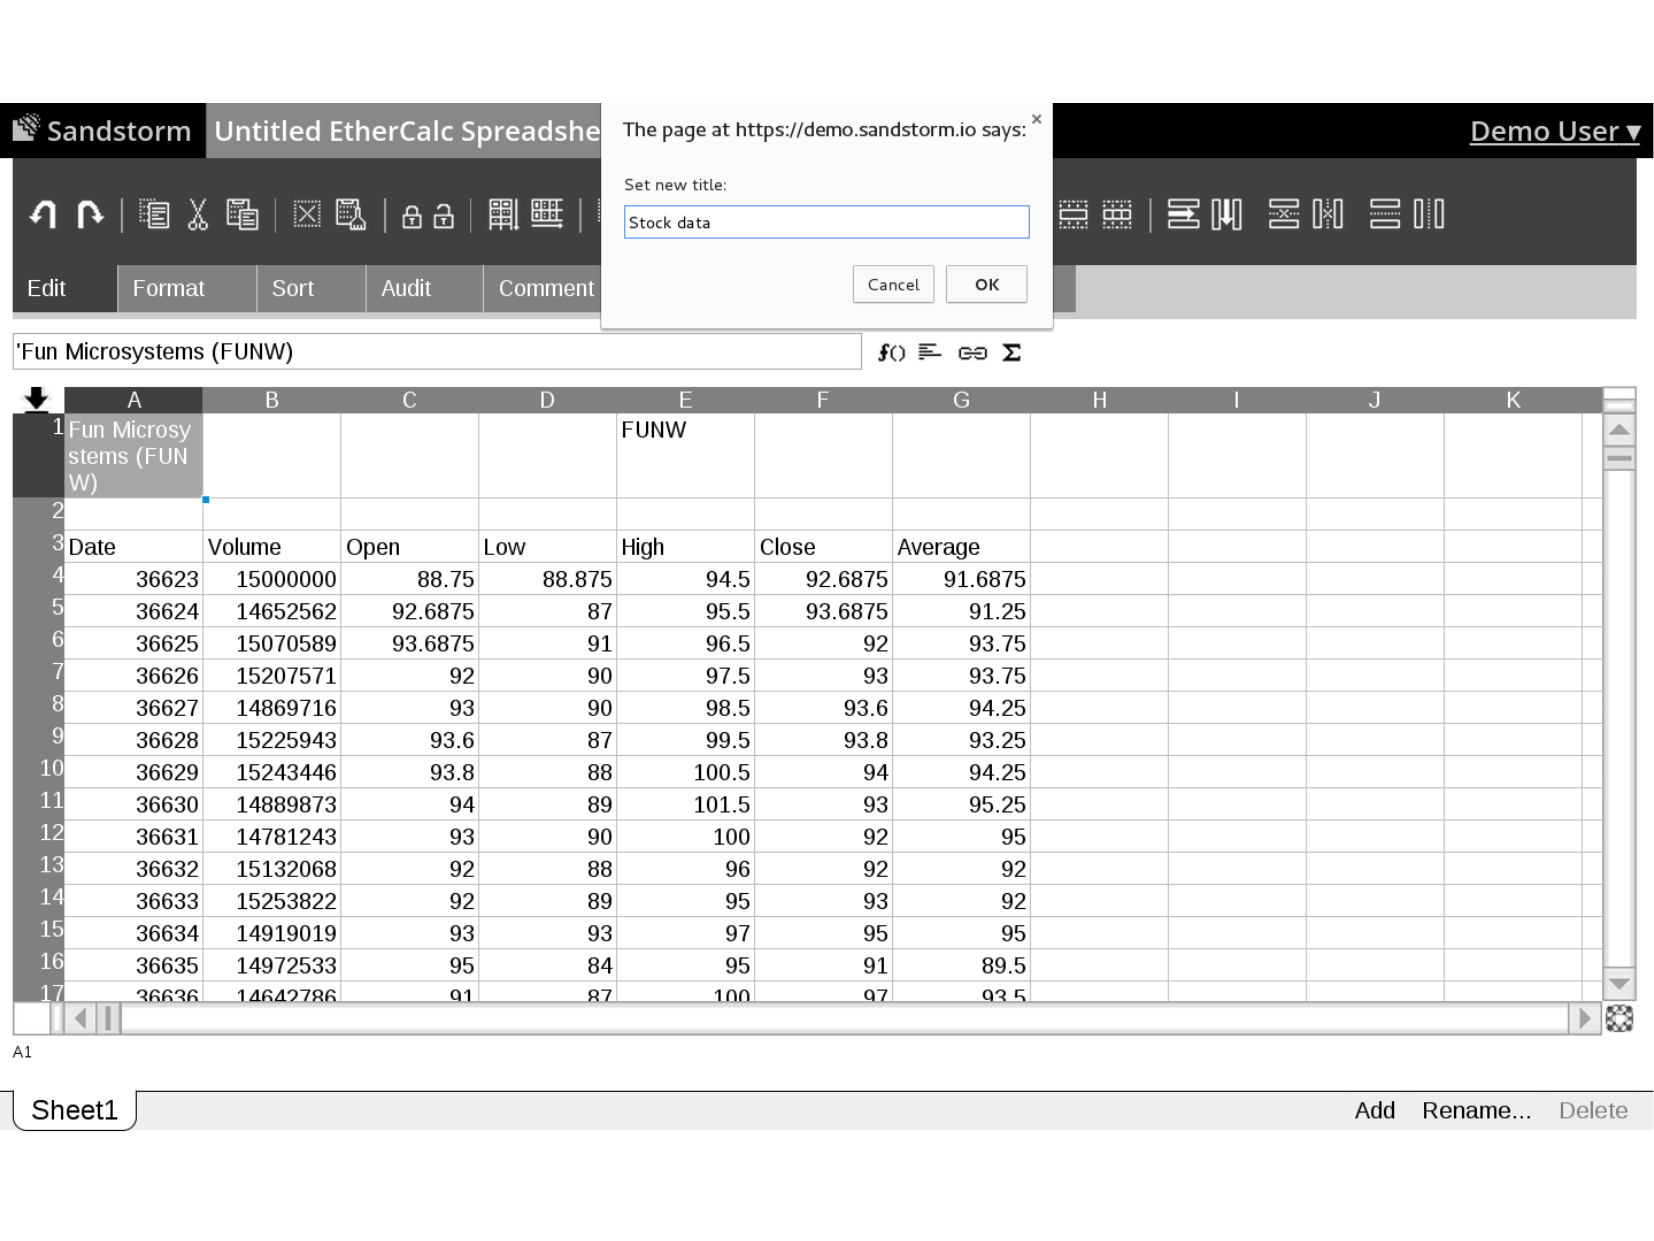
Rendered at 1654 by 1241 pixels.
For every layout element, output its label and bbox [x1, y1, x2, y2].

picture [0, 103, 1654, 1138]
